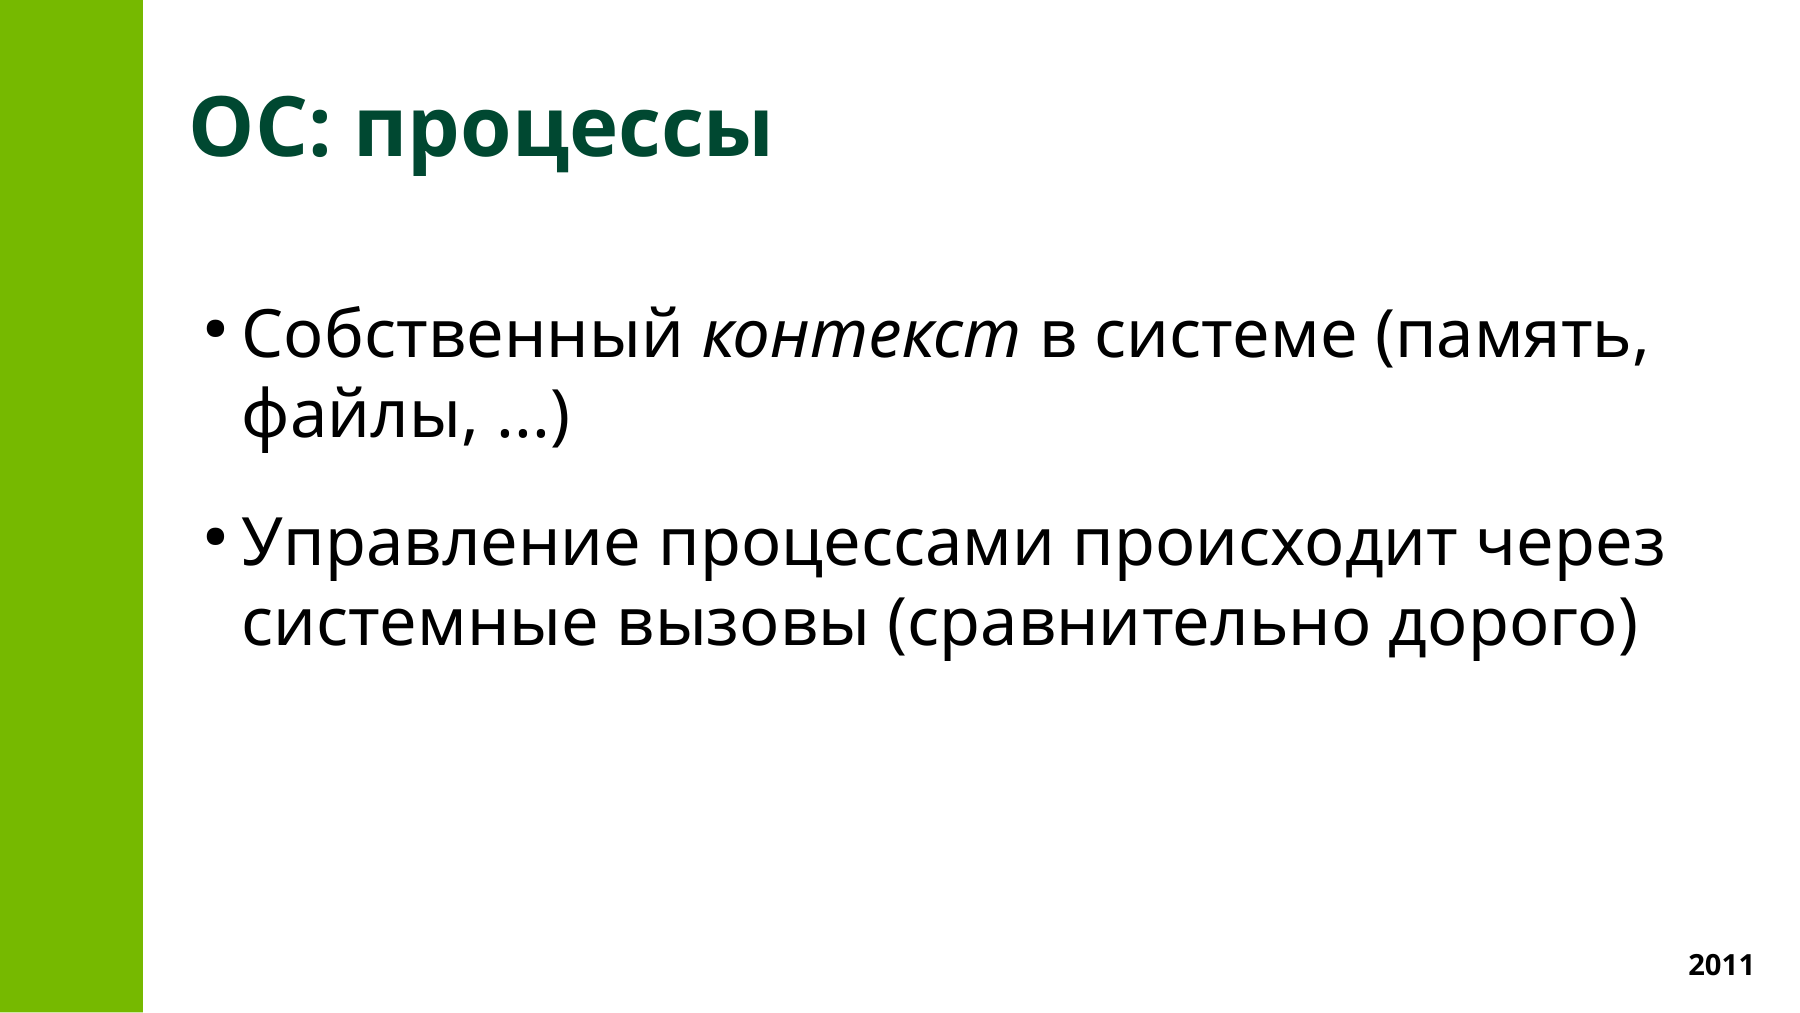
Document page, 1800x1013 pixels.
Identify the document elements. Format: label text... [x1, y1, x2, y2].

list Собственный контекст в системе (память, файлы, ...) Управление процессами происходит через системные вызовы (сравнительно дорого) [188, 283, 1733, 953]
title ОС: процессы [188, 40, 1733, 211]
